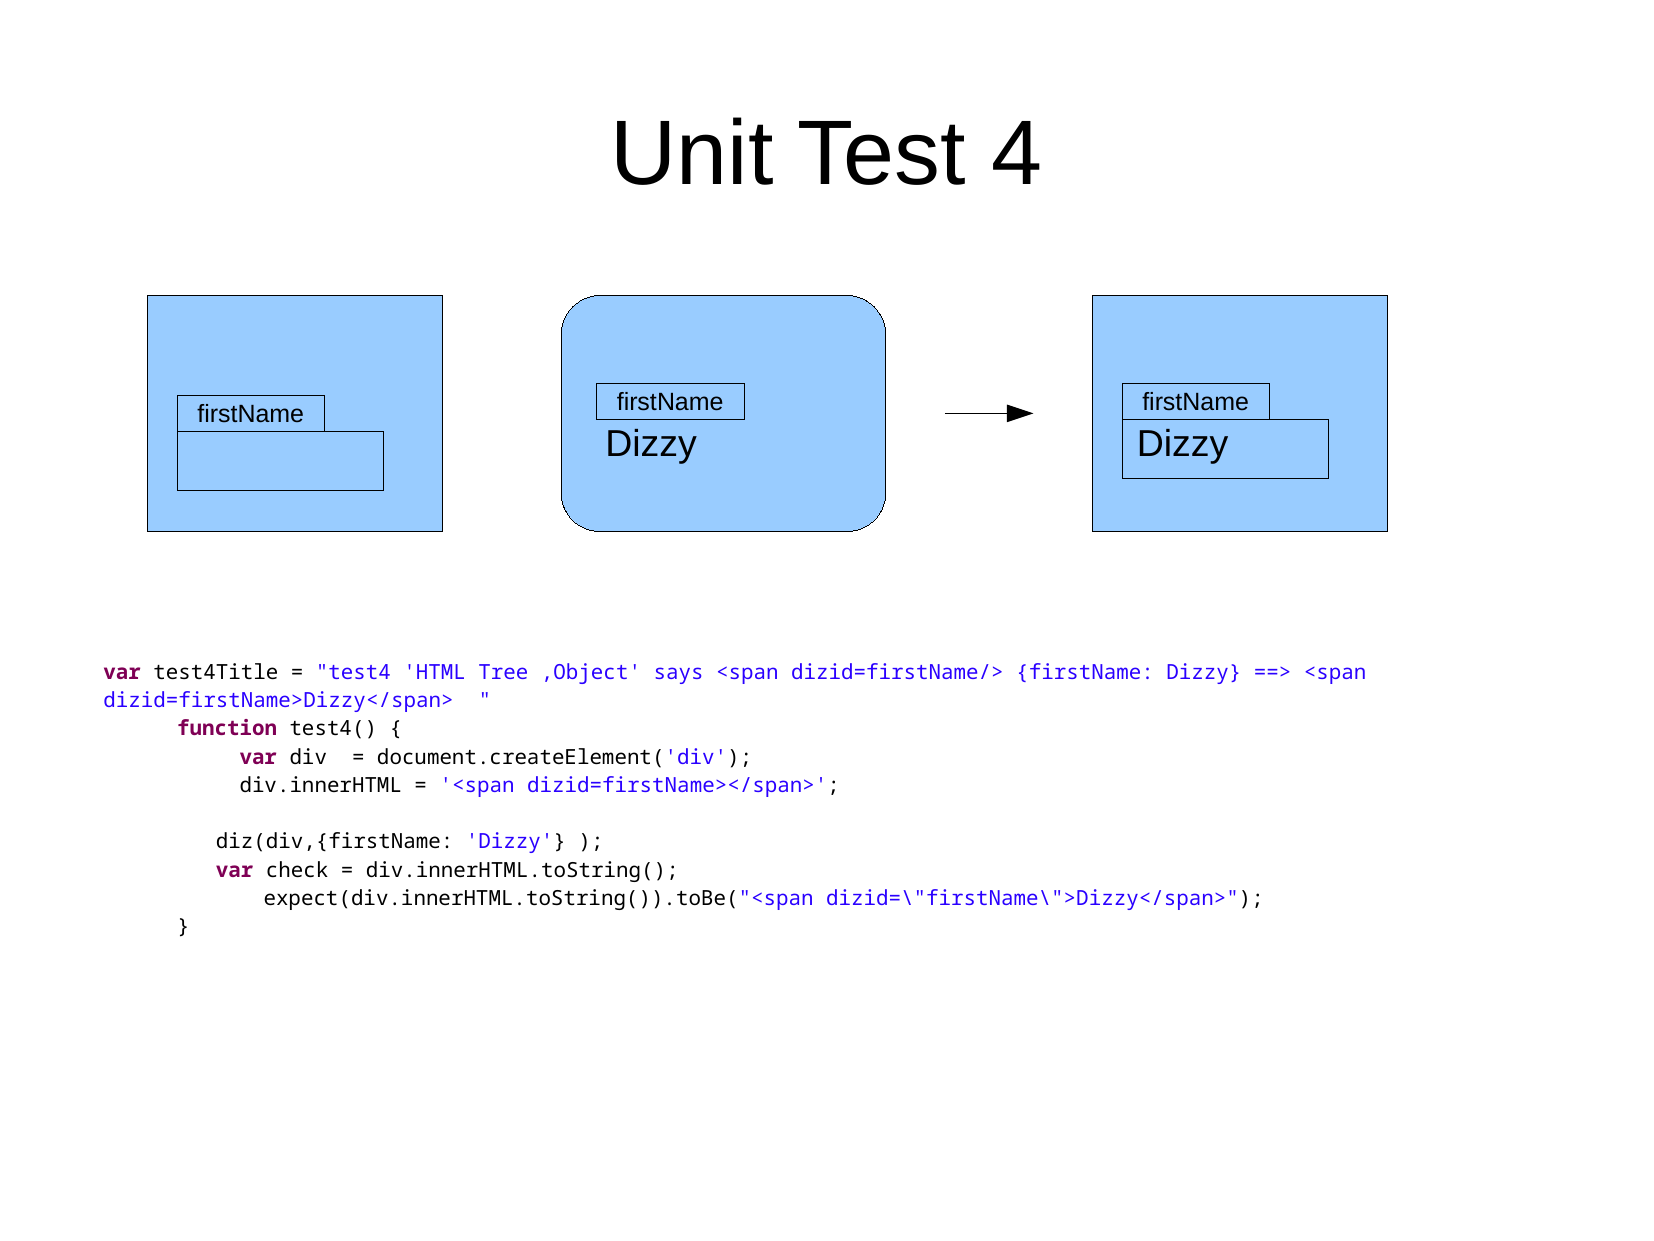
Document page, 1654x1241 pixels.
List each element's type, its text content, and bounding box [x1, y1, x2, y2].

text_box firstName [1122, 383, 1270, 415]
text_box [147, 295, 443, 532]
text_box firstName [177, 395, 325, 432]
text_box [561, 295, 886, 532]
text_box Dizzy [590, 415, 827, 473]
text_box firstName [596, 383, 745, 420]
text_box Dizzy [1122, 415, 1359, 473]
text_box var test4Title = "test4 'HTML Tree ,Object' says <span dizid=firstName/> {firstName: Dizzy} ==> <span dizid=firstName>Dizzy</span> " function test4() { var div = document.createElement('div'); div.innerHTML = '<span dizid=firstName></span>'; diz(div,{firstName: 'Dizzy'} ); var check = div.innerHTML.toString(); expect(div.innerHTML.toString()).toBe("<span dizid=\"firstName\">Dizzy</span>"); } [88, 649, 1595, 908]
text_box [1092, 295, 1388, 532]
title Unit Test 4 [82, 49, 1571, 257]
